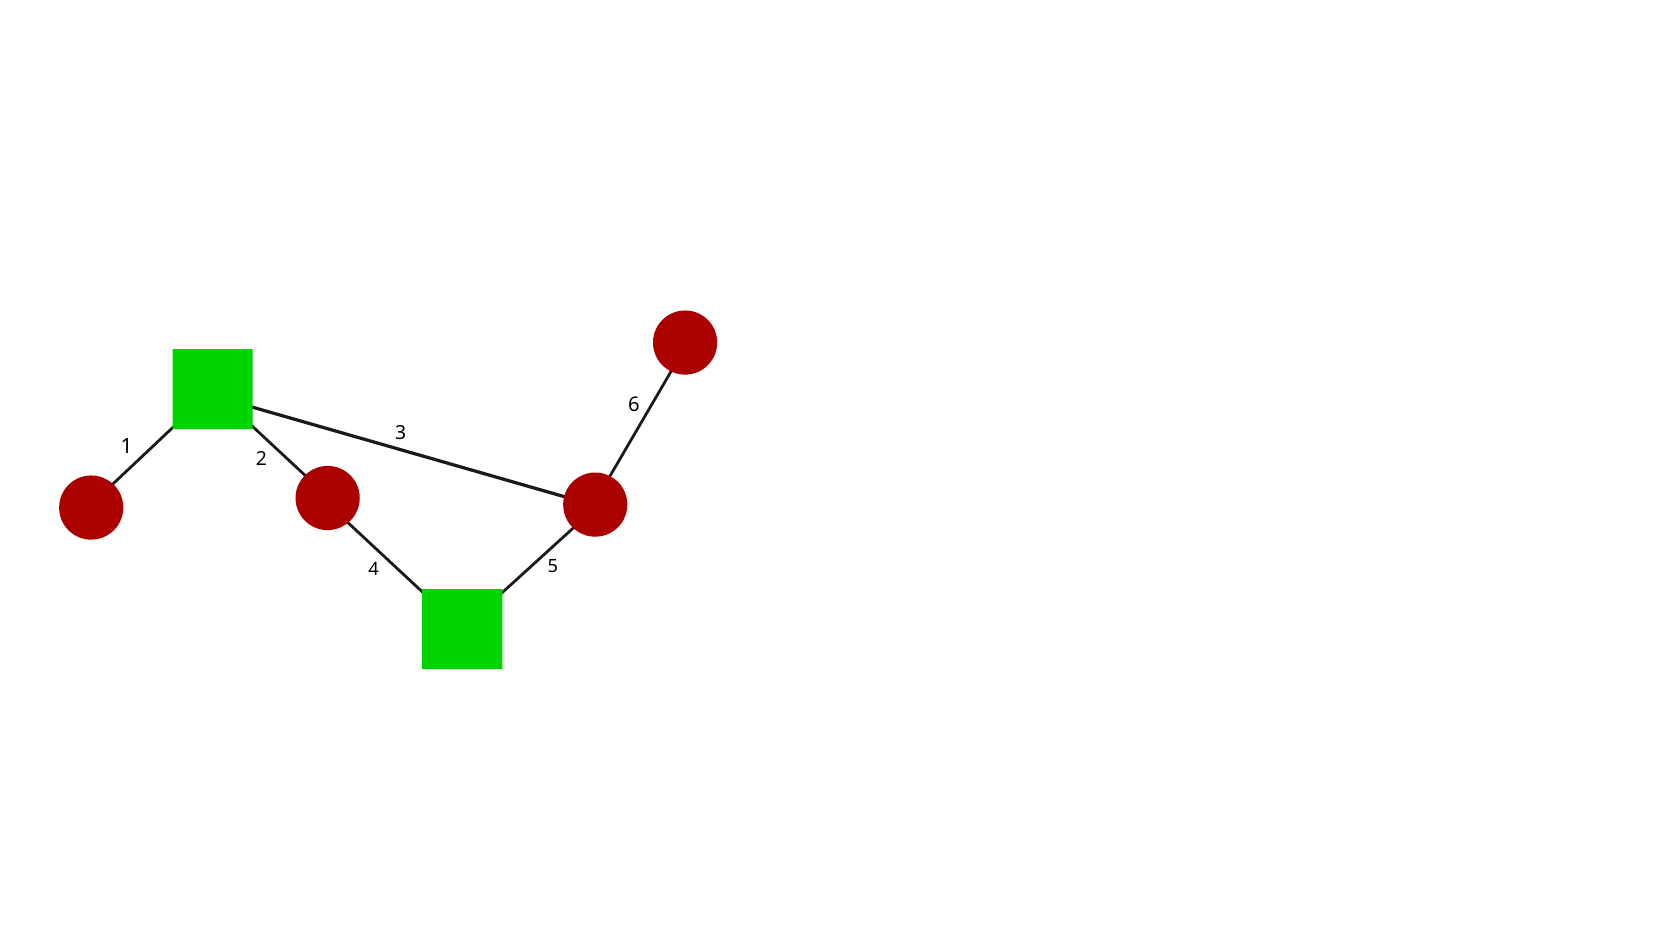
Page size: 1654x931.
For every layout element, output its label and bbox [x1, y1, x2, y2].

picture [45, 297, 736, 676]
